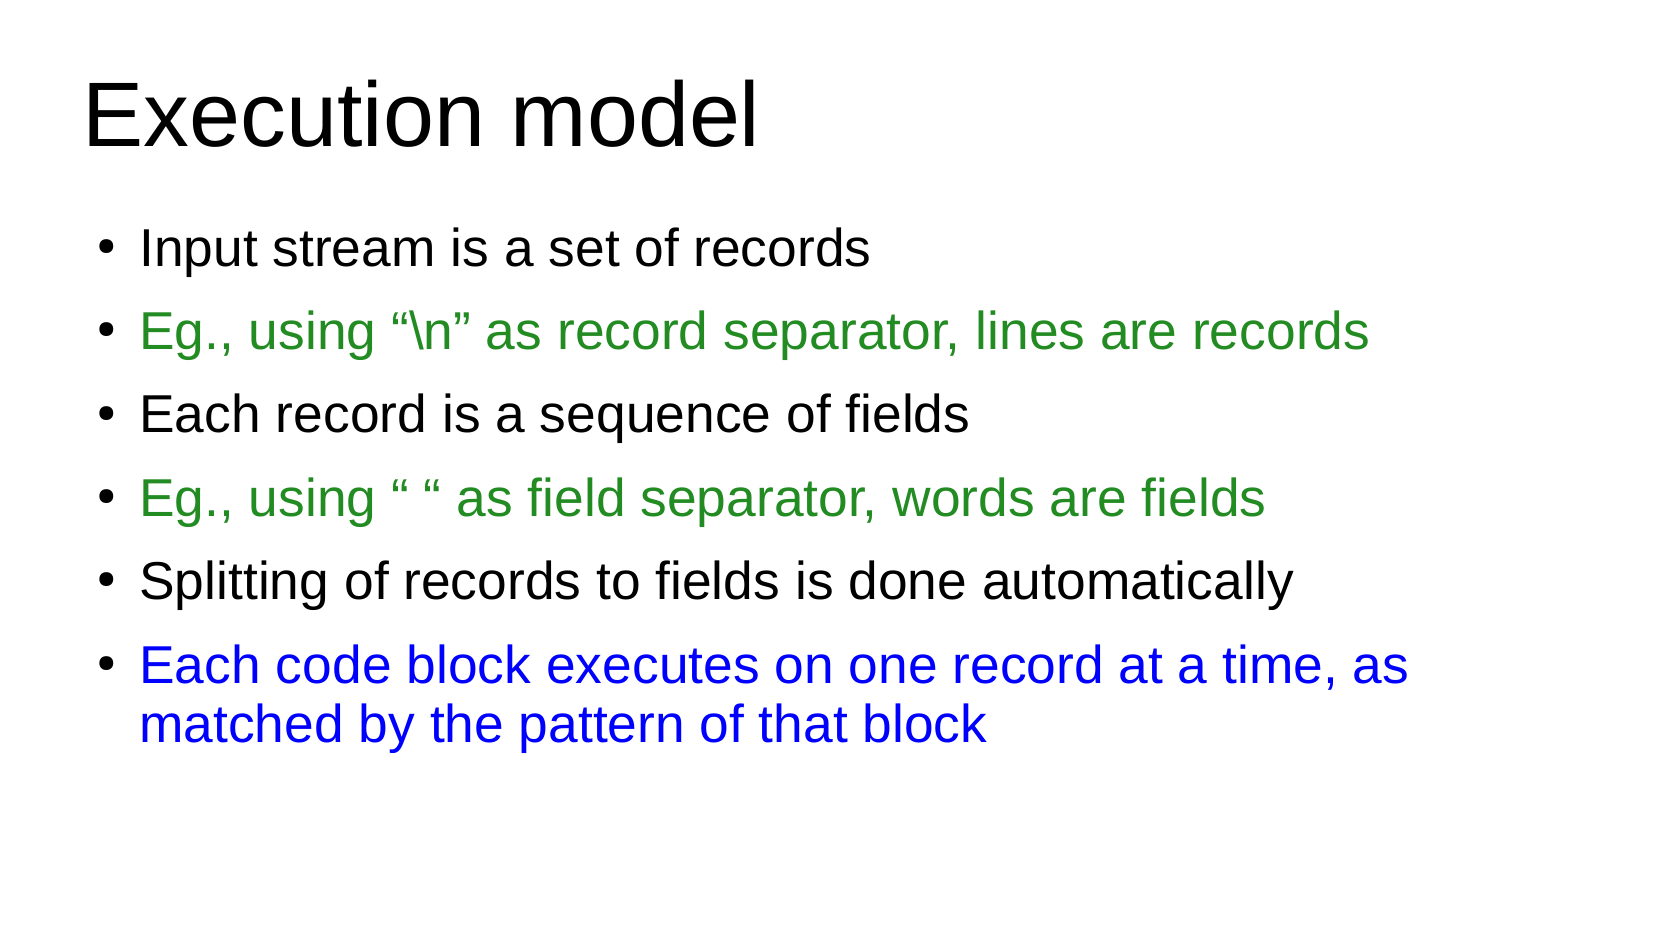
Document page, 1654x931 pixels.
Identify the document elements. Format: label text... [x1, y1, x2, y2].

list Input stream is a set of records Eg., using “\n” as record separator, lines are records Each record is a sequence of fields Eg., using “ “ as field separator, words are fields Splitting of records to fields is done automatically Each code block executes on one record at a time, as matched by the pattern of that block [82, 217, 1571, 758]
title Execution model [82, 37, 1571, 193]
